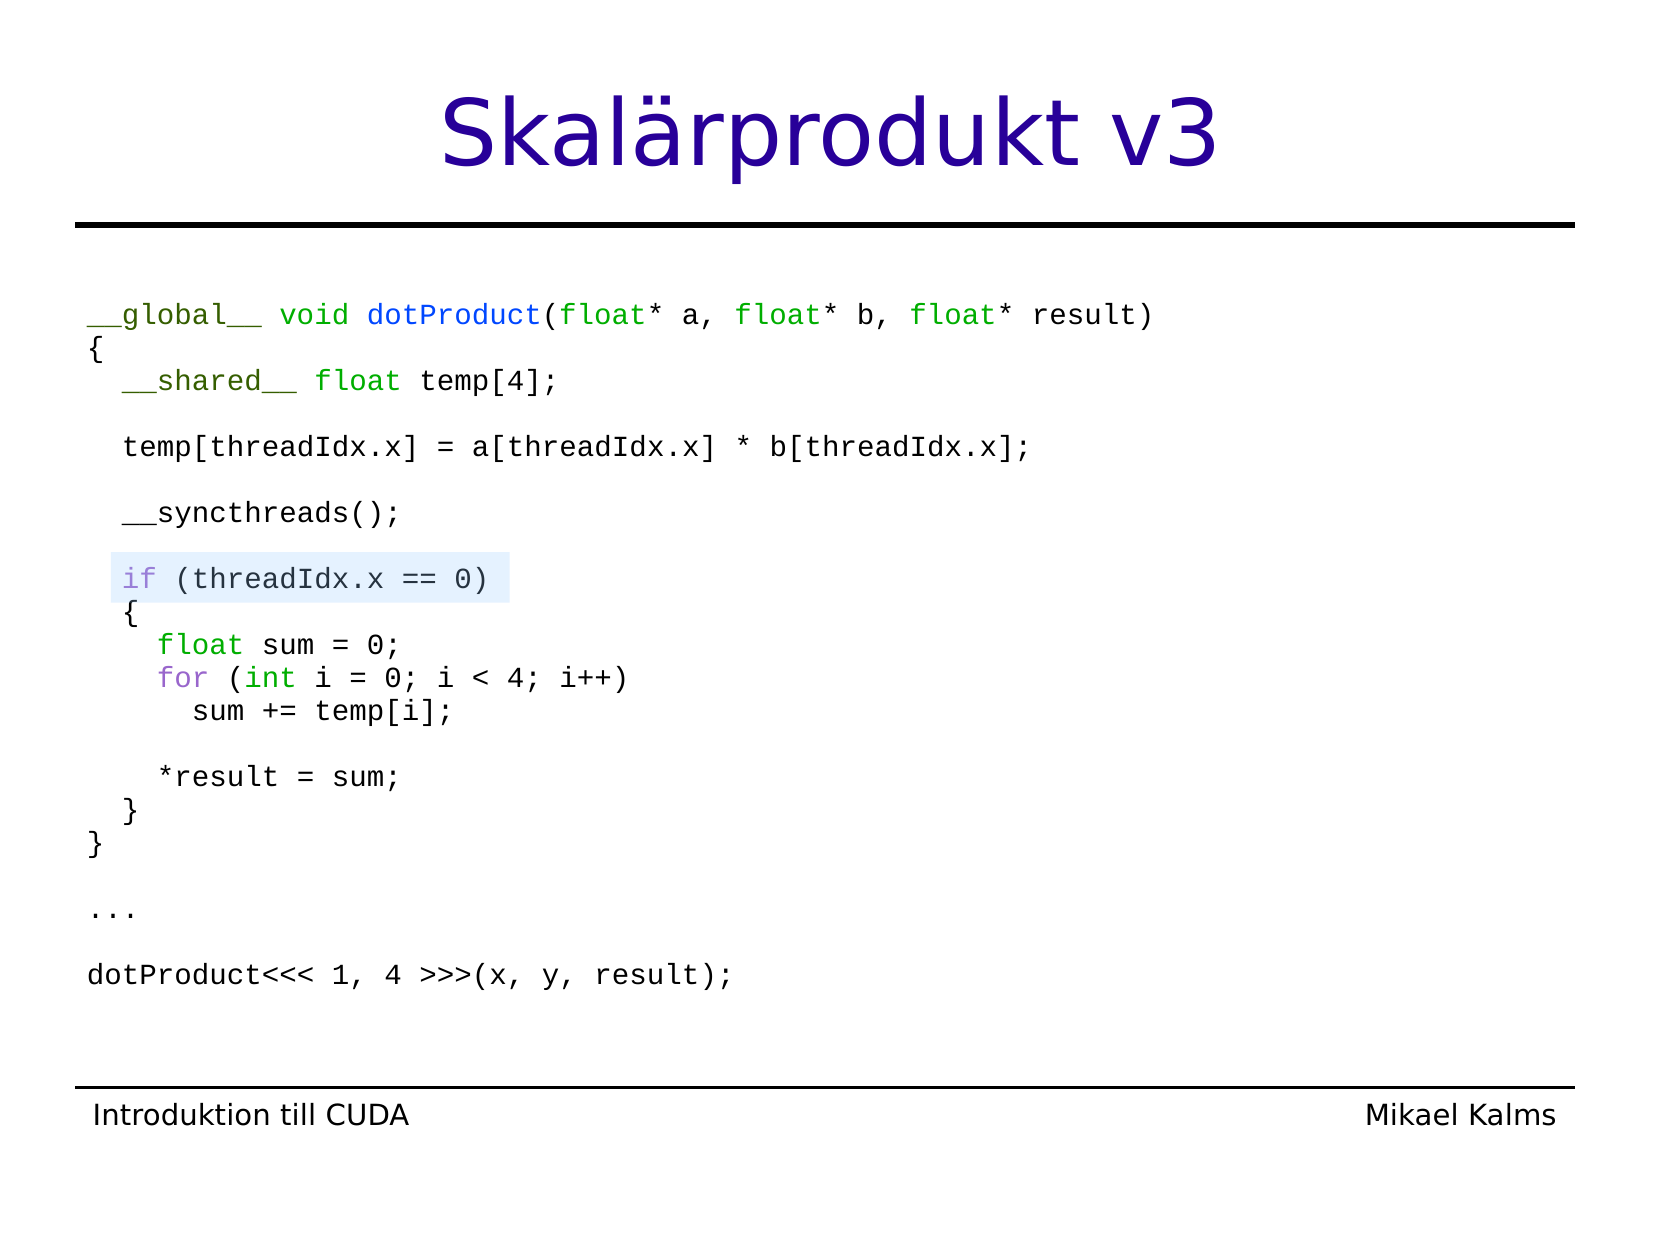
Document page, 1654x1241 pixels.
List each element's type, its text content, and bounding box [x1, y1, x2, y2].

text_box Mikael Kalms [1347, 1087, 1576, 1144]
title Skalärprodukt v3 [86, 37, 1576, 231]
text_box [110, 552, 510, 603]
text_box __global__ void dotProduct(float* a, float* b, float* result) { __shared__ float temp[4]; temp[threadIdx.x] = a[threadIdx.x] * b[threadIdx.x]; __syncthreads(); if (threadIdx.x == 0) { float sum = 0; for (int i = 0; i < 4; i++) sum += temp[i]; *result = sum; } } ... dotProduct<<< 1, 4 >>>(x, y, result); [86, 306, 1576, 1020]
text_box Introduktion till CUDA [75, 1087, 428, 1144]
